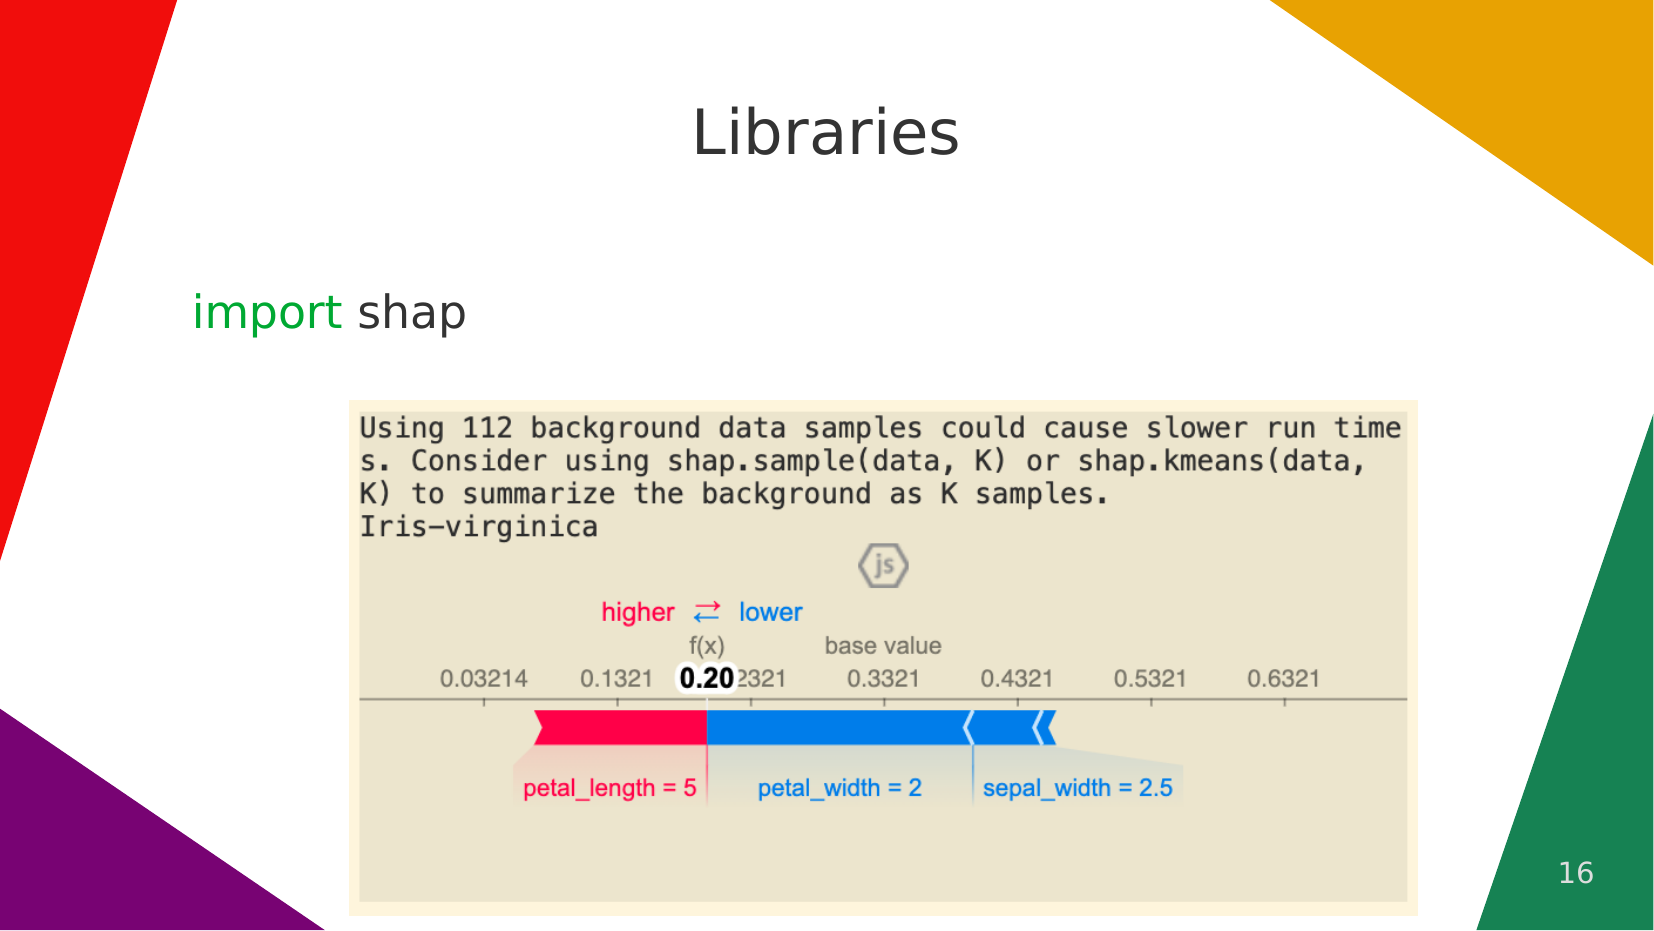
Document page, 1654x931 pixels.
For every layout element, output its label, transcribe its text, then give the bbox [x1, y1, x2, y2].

title import shap [118, 265, 1536, 414]
picture [349, 400, 1418, 916]
title Libraries [118, 59, 1536, 207]
